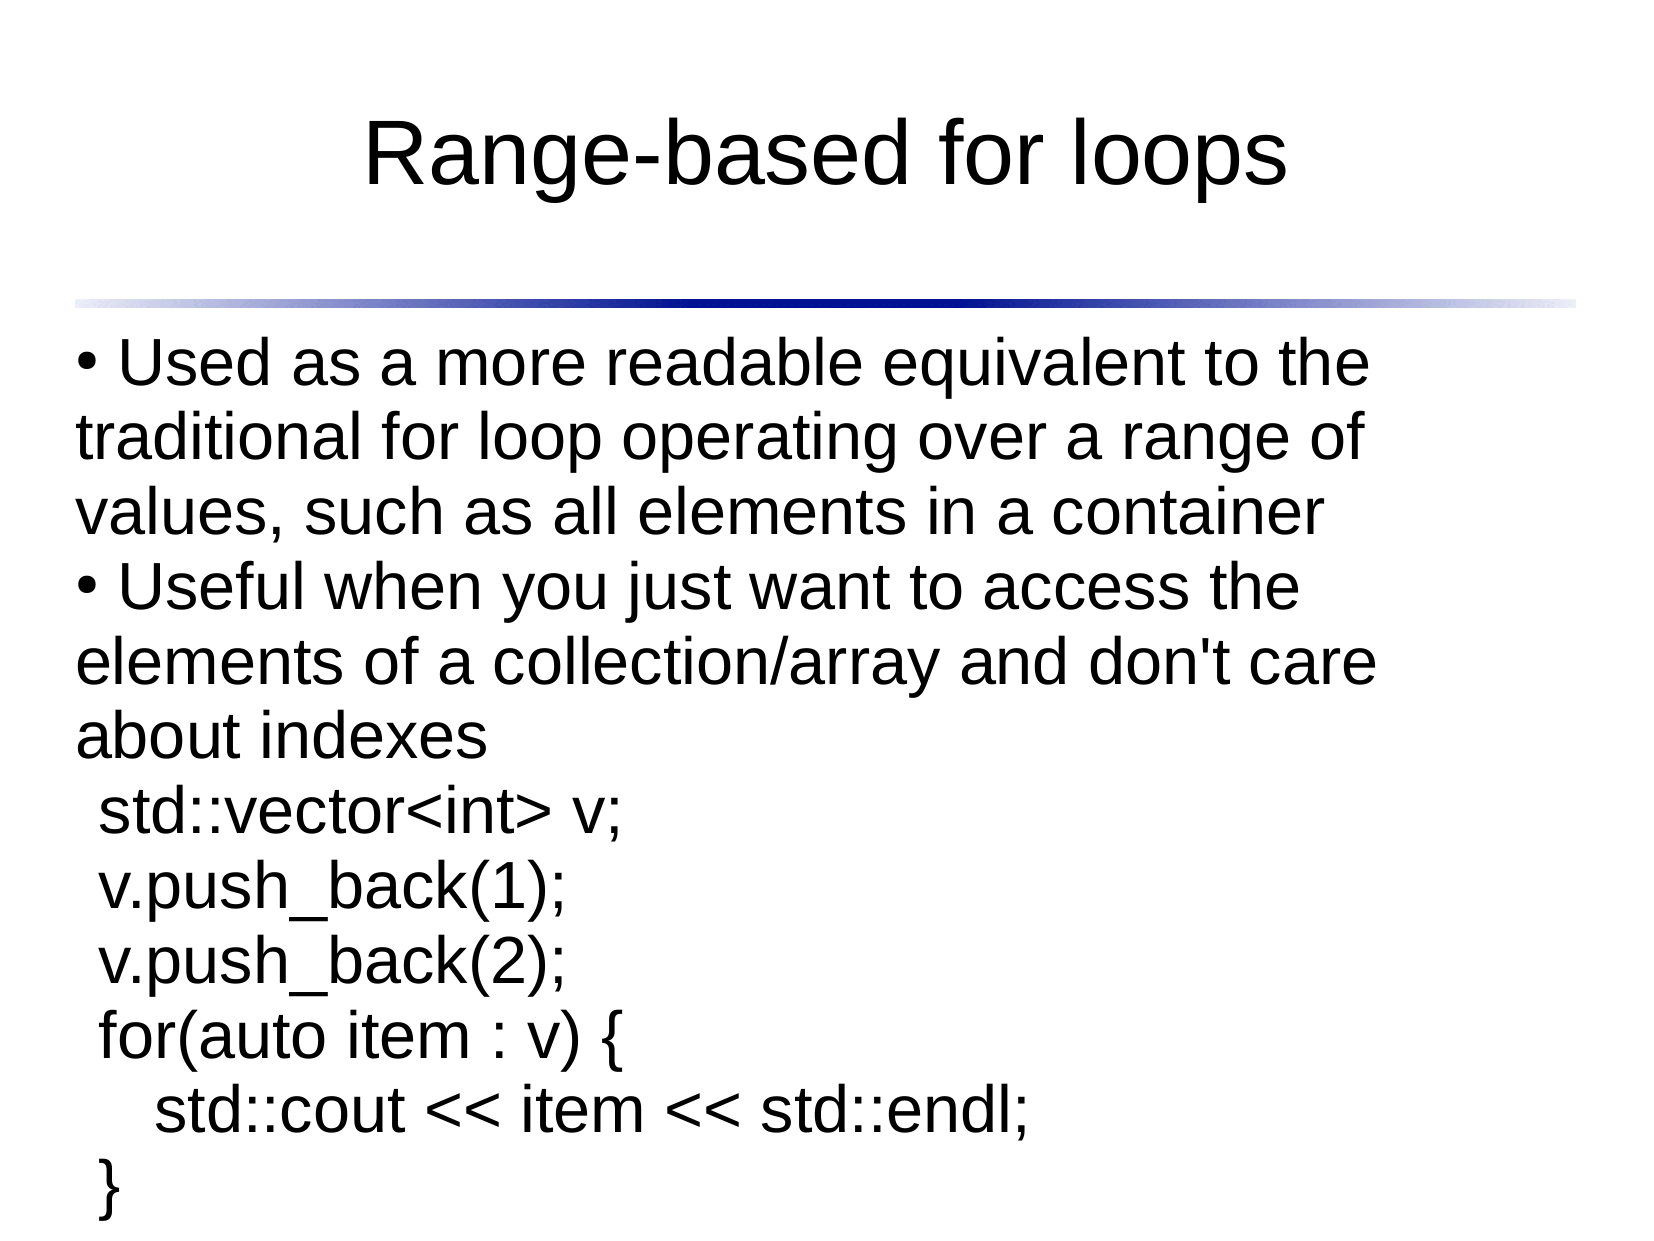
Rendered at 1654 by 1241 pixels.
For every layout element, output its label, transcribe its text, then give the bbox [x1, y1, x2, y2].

title Range-based for loops [82, 65, 1571, 241]
picture [75, 299, 1576, 308]
subtitle Used as a more readable equivalent to the traditional for loop operating over a range of values, such as all elements in a container Useful when you just want to access the elements of a collection/array and don't care about indexes std::vector<int> v; v.push_back(1); v.push_back(2); for(auto item : v) { std::cout << item << std::endl; } [75, 308, 1564, 1241]
